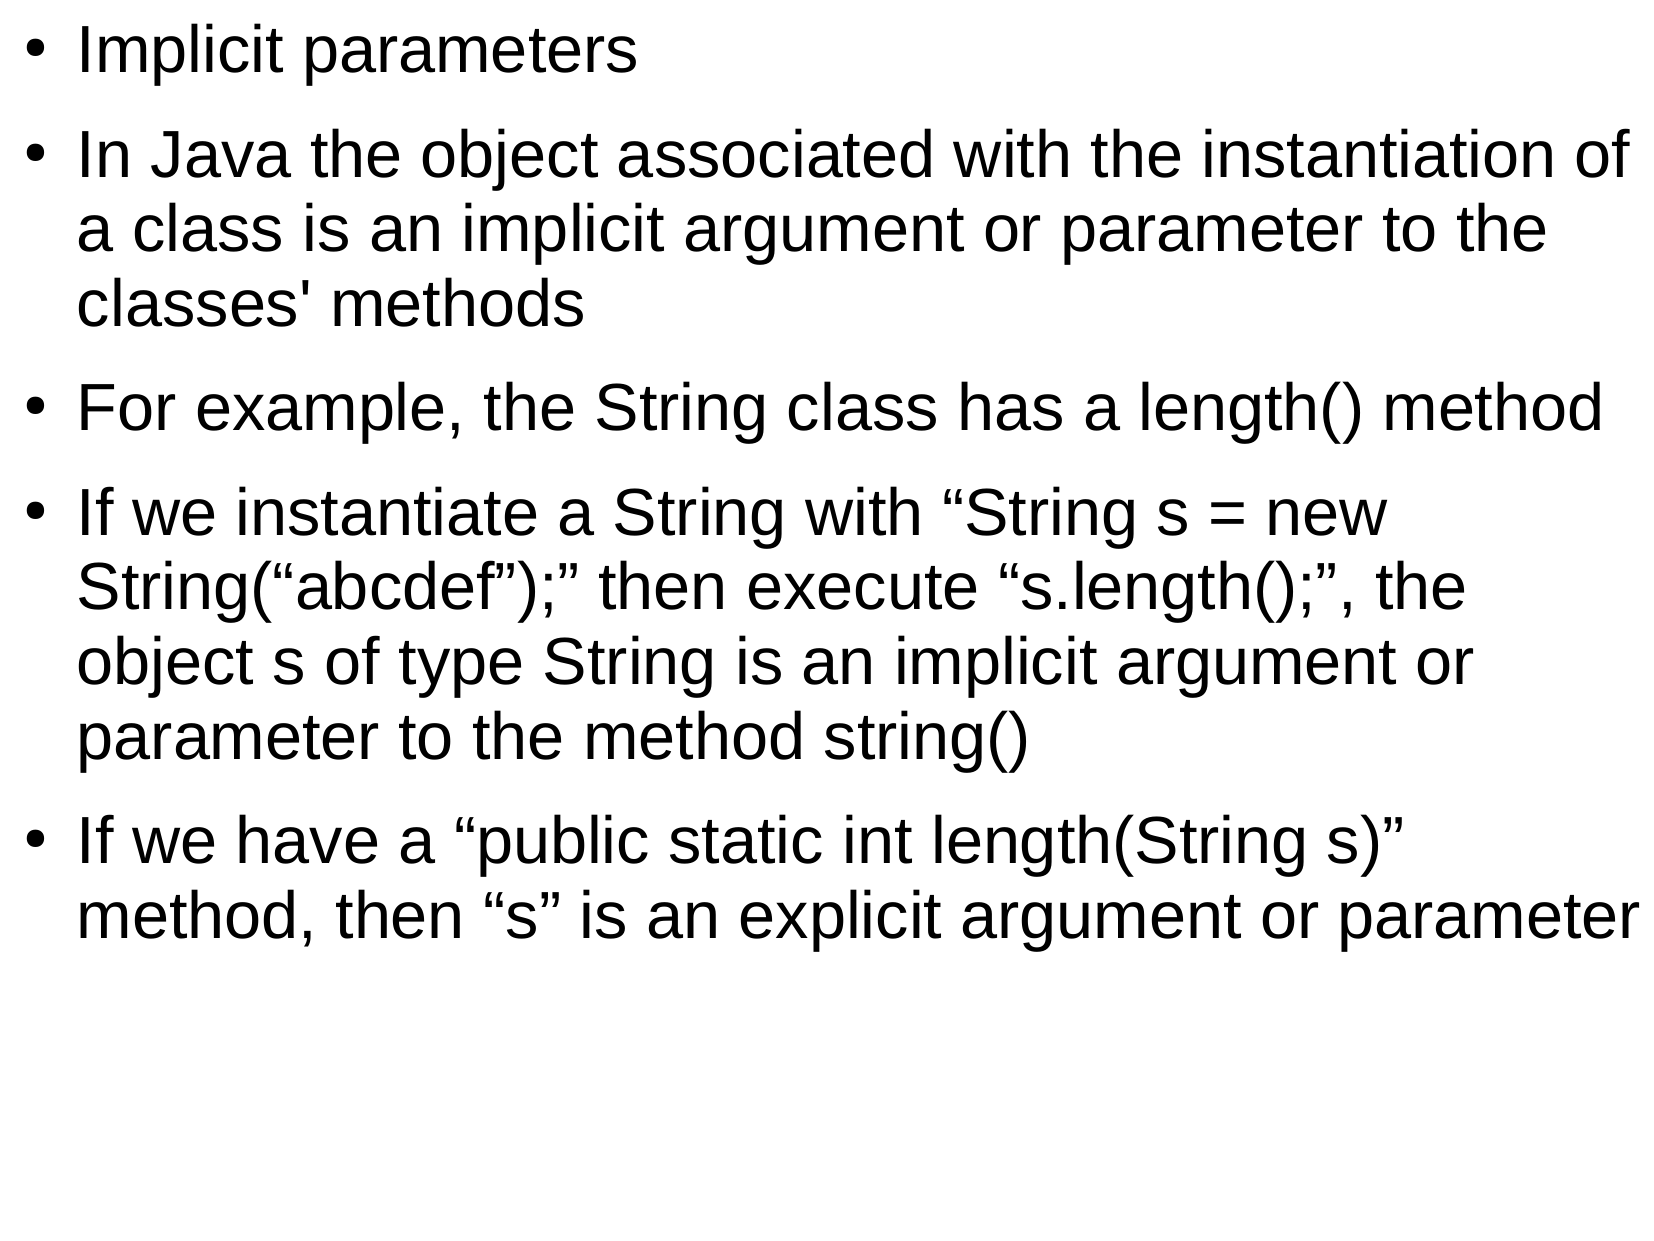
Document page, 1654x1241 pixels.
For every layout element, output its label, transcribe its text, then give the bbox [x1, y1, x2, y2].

list Implicit parameters In Java the object associated with the instantiation of a class is an implicit argument or parameter to the classes' methods For example, the String class has a length() method If we instantiate a String with “String s = new String(“abcdef”);” then execute “s.length();”, the object s of type String is an implicit argument or parameter to the method string() If we have a “public static int length(String s)” method, then “s” is an explicit argument or parameter [5, 12, 1654, 1241]
